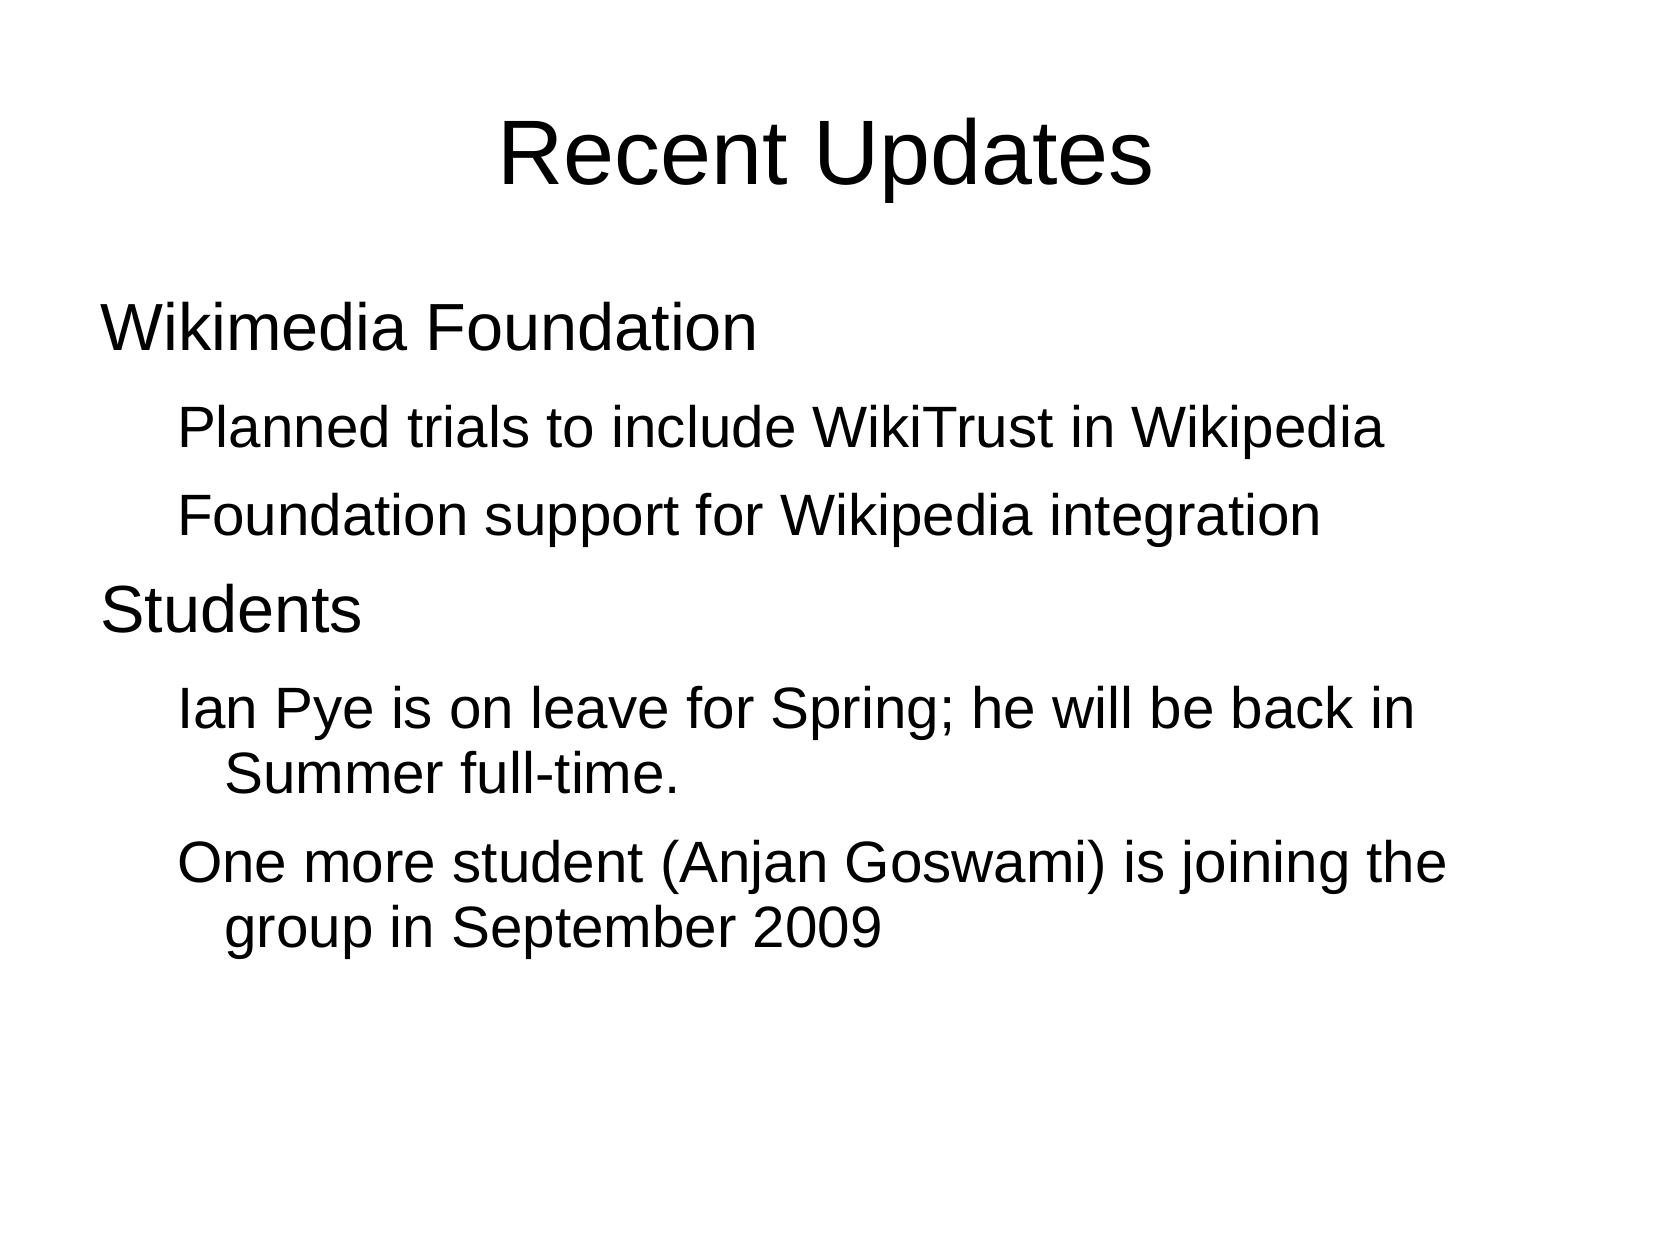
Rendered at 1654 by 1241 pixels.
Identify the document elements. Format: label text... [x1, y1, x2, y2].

list Wikimedia Foundation Planned trials to include WikiTrust in Wikipedia Foundation support for Wikipedia integration Students Ian Pye is on leave for Spring; he will be back in Summer full-time. One more student (Anjan Goswami) is joining the group in September 2009 [82, 290, 1571, 1094]
title Recent Updates [82, 56, 1571, 250]
